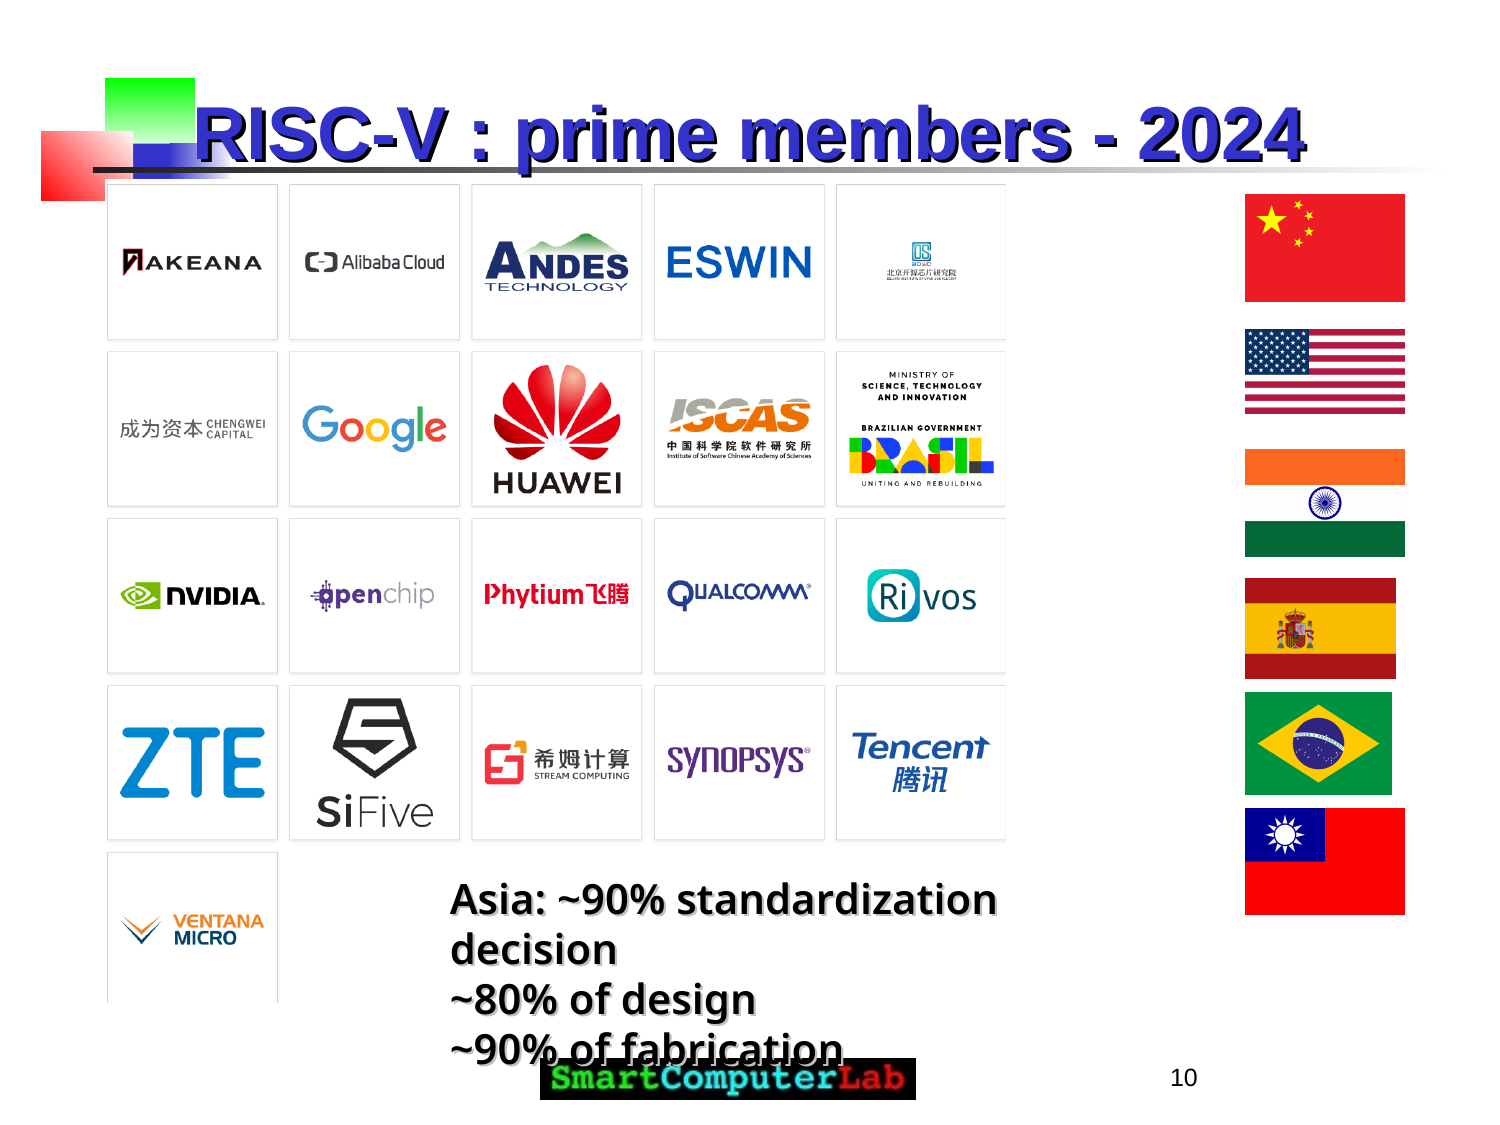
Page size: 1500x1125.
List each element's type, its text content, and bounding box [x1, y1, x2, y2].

picture [1245, 578, 1396, 679]
picture [105, 179, 1006, 1003]
picture [1245, 329, 1405, 414]
picture [1245, 808, 1405, 916]
text_box Asia: ~90% standardization decision ~80% of design ~90% of fabrication [435, 865, 1186, 1081]
picture [1245, 692, 1392, 796]
title RISC-V : prime members - 2024 [148, 75, 1351, 183]
picture [1245, 194, 1405, 302]
picture [540, 1081, 916, 1100]
picture [1245, 449, 1405, 557]
